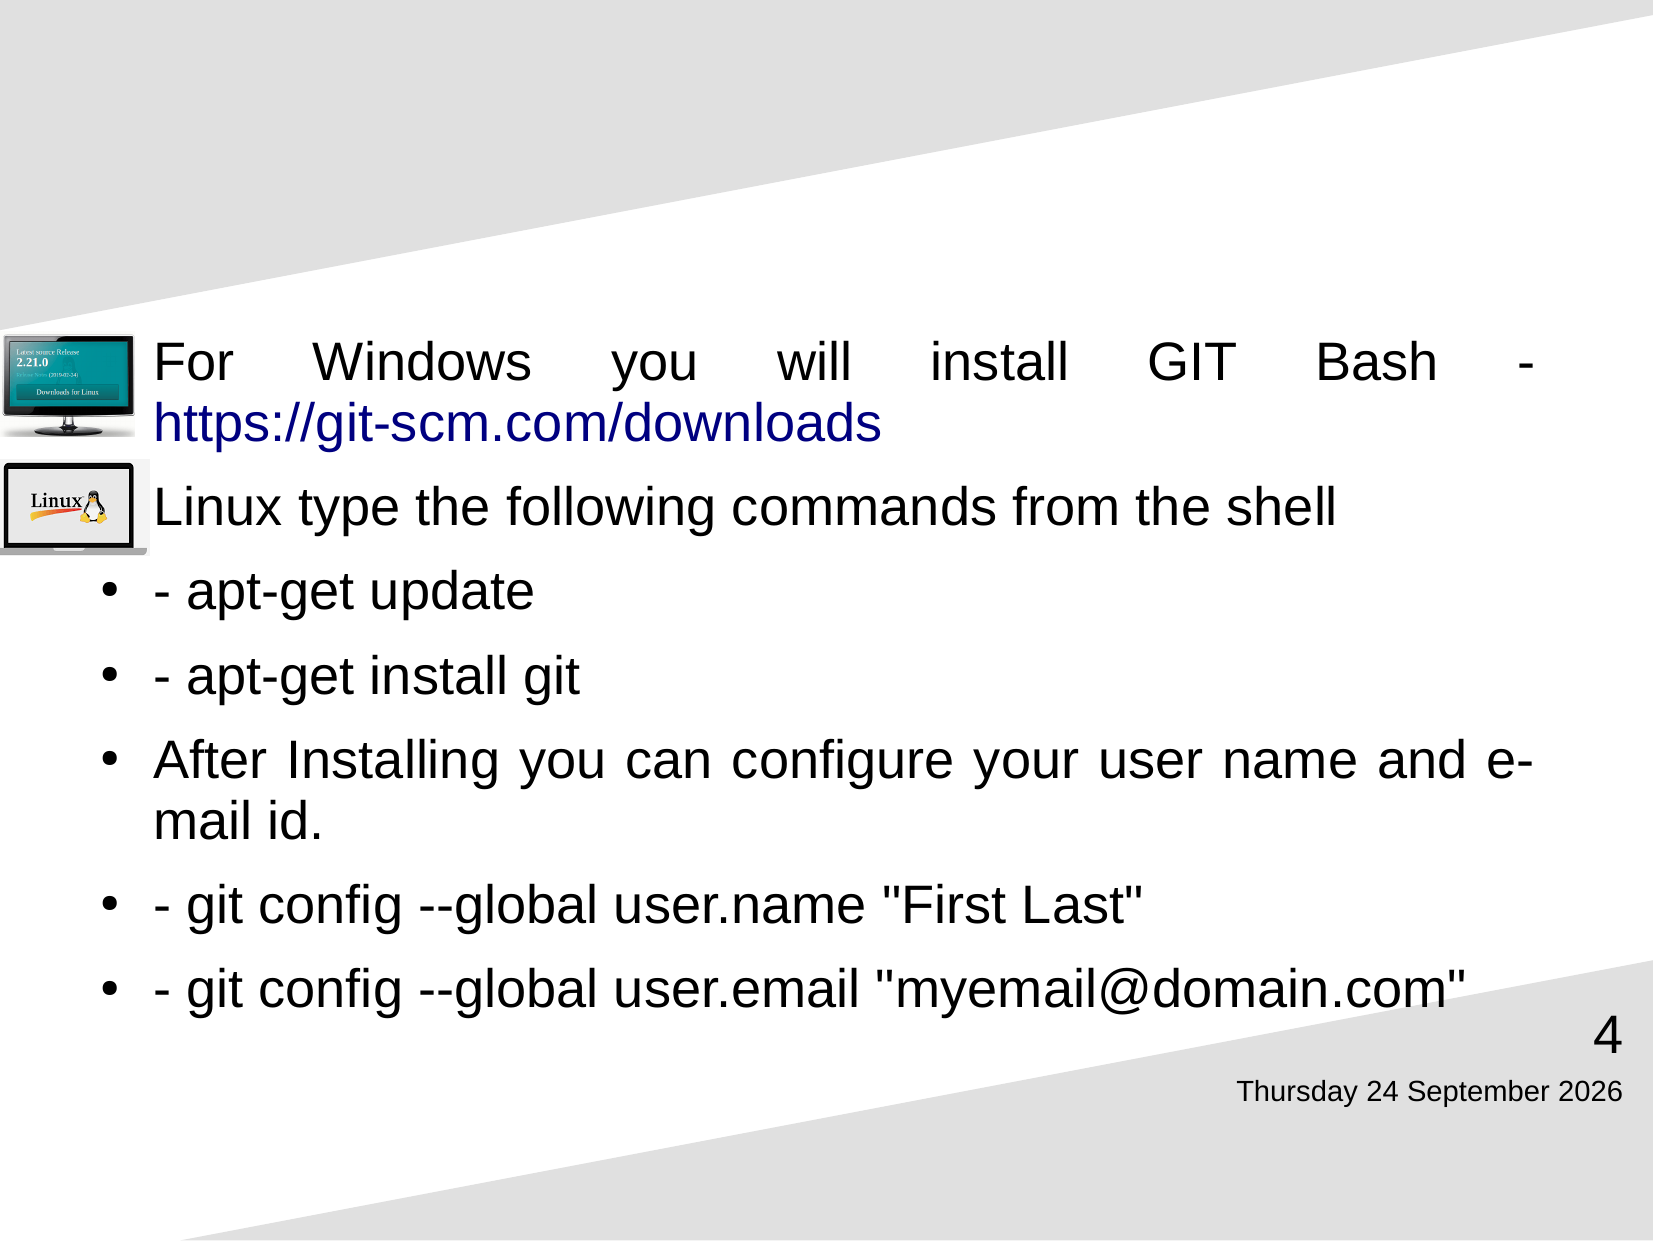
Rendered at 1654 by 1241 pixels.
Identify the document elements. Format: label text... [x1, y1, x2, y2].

list For Windows you will install GIT Bash - https://git-scm.com/downloads Linux type the following commands from the shell - apt-get update - apt-get install git After Installing you can configure your user name and e-mail id. - git config --global user.name "First Last" - git config --global user.email "myemail@domain.com" [82, 331, 1538, 1052]
picture [0, 459, 150, 556]
picture [0, 331, 135, 438]
